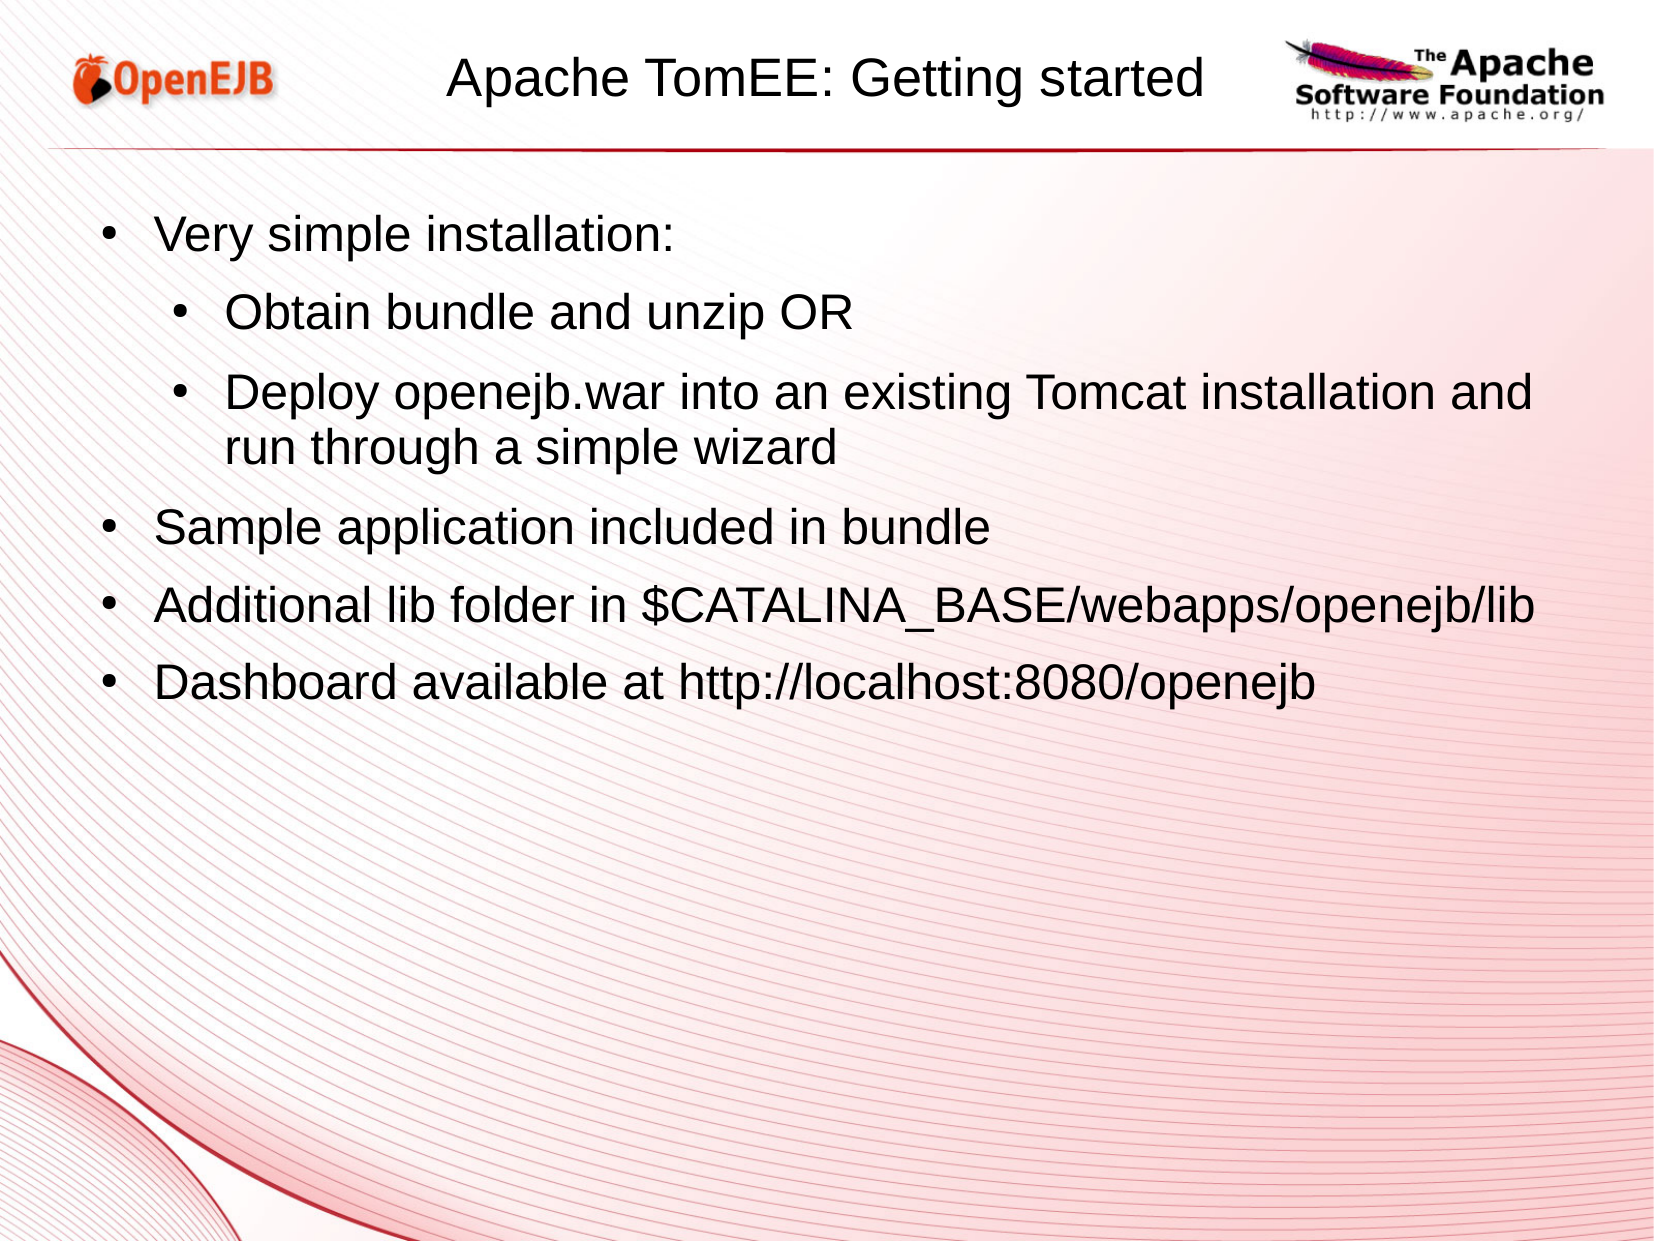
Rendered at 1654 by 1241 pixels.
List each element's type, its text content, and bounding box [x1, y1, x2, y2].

list Very simple installation: Obtain bundle and unzip OR Deploy openejb.war into an existing Tomcat installation and run through a simple wizard Sample application included in bundle Additional lib folder in $CATALINA_BASE/webapps/openejb/lib Dashboard available at http://localhost:8080/openejb [82, 206, 1571, 789]
picture [0, 0, 1654, 1241]
title Apache TomEE: Getting started [82, 8, 1571, 148]
